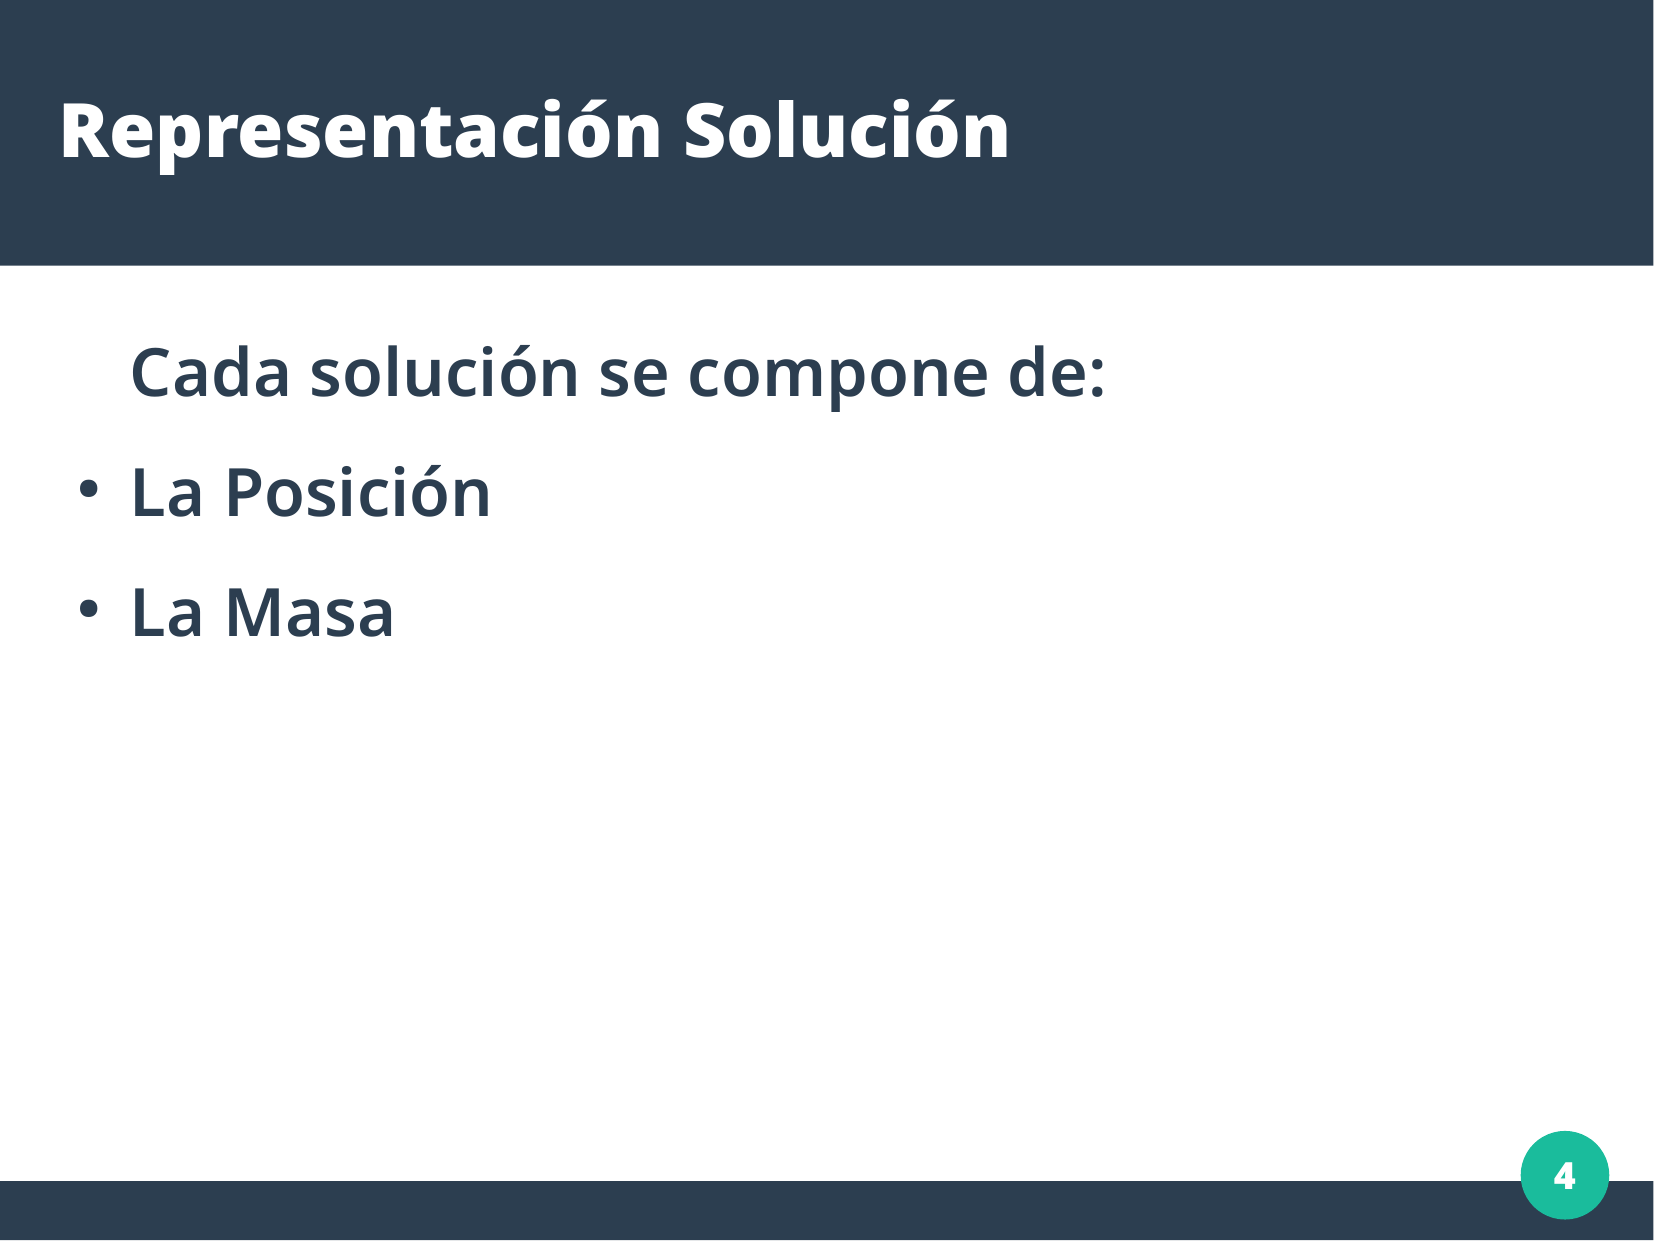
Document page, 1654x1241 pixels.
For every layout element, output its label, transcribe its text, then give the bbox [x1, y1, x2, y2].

list Cada solución se compone de: La Posición La Masa [59, 324, 1595, 1152]
title Representación Solución [59, 49, 1595, 207]
